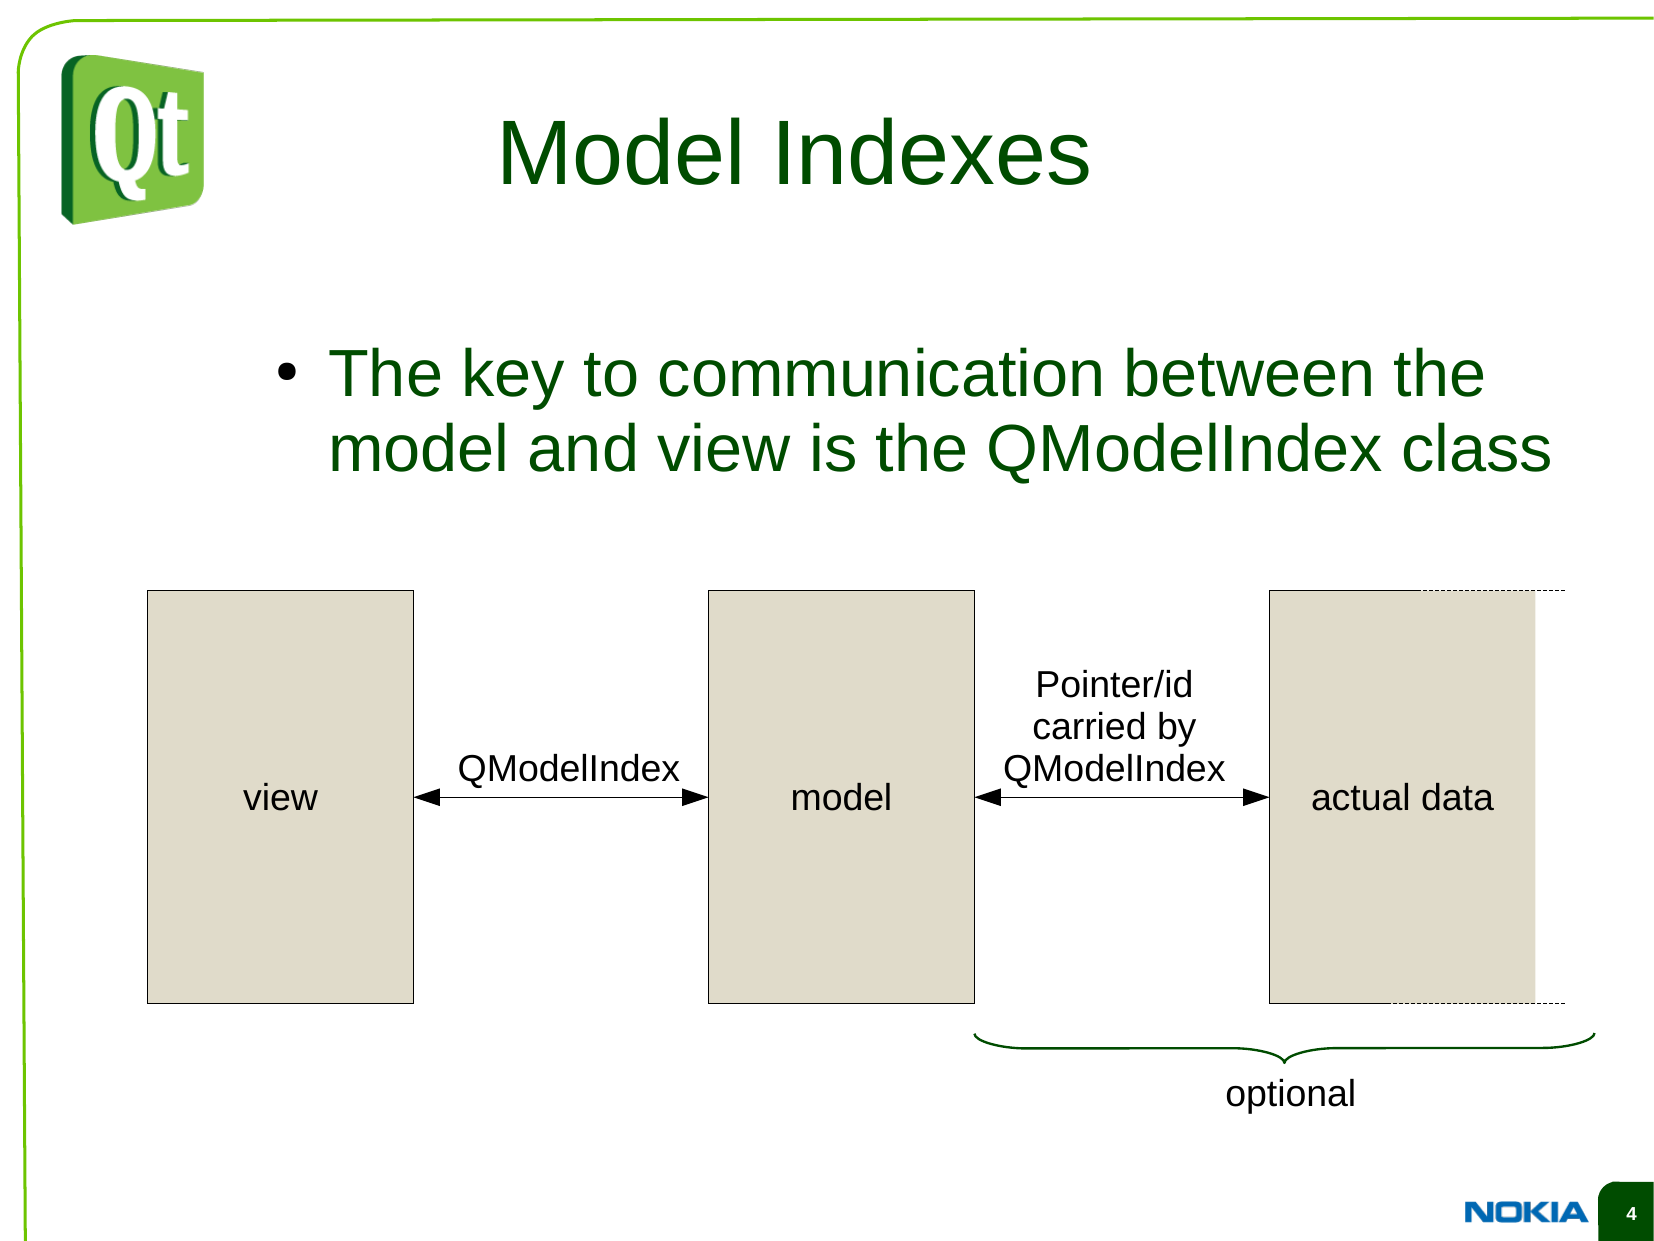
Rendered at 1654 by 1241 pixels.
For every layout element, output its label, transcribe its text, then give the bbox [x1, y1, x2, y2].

text_box QModelIndex [442, 740, 696, 798]
text_box Pointer/id carried by QModelIndex [988, 656, 1241, 798]
text_box view [147, 590, 414, 1004]
picture [1465, 1201, 1589, 1223]
text_box optional [1210, 1065, 1372, 1122]
title Model Indexes [257, 56, 1333, 250]
text_box actual data [1270, 590, 1536, 1004]
list The key to communication between the model and view is the QModelIndex class [257, 336, 1577, 1156]
text_box model [708, 590, 975, 1004]
picture [61, 55, 204, 225]
